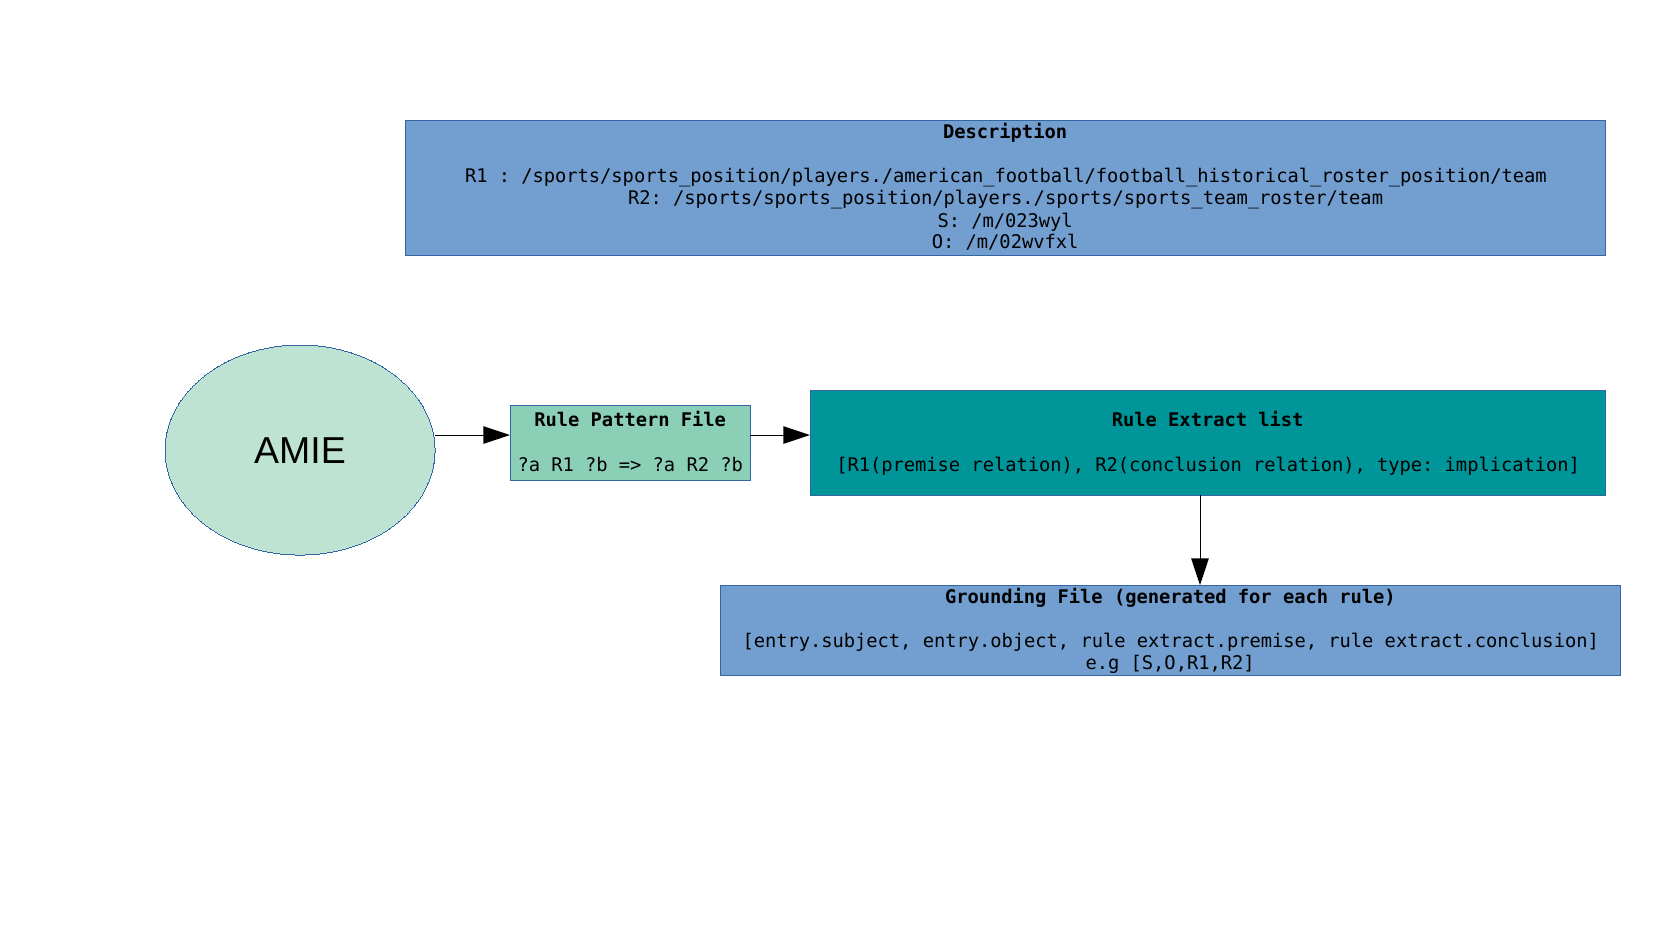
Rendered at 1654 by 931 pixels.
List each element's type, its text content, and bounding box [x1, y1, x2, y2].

text_box Rule Extract list [R1(premise relation), R2(conclusion relation), type: implication] [810, 390, 1606, 496]
text_box Rule Pattern File ?a R1 ?b => ?a R2 ?b [510, 405, 751, 481]
text_box AMIE [165, 345, 436, 556]
text_box Grounding File (generated for each rule) [entry.subject, entry.object, rule extract.premise, rule extract.conclusion] e.g [S,O,R1,R2] [720, 585, 1621, 676]
text_box Description R1 : /sports/sports_position/players./american_football/football_historical_roster_position/team R2: /sports/sports_position/players./sports/sports_team_roster/team S: /m/023wyl O: /m/02wvfxl [405, 120, 1606, 256]
